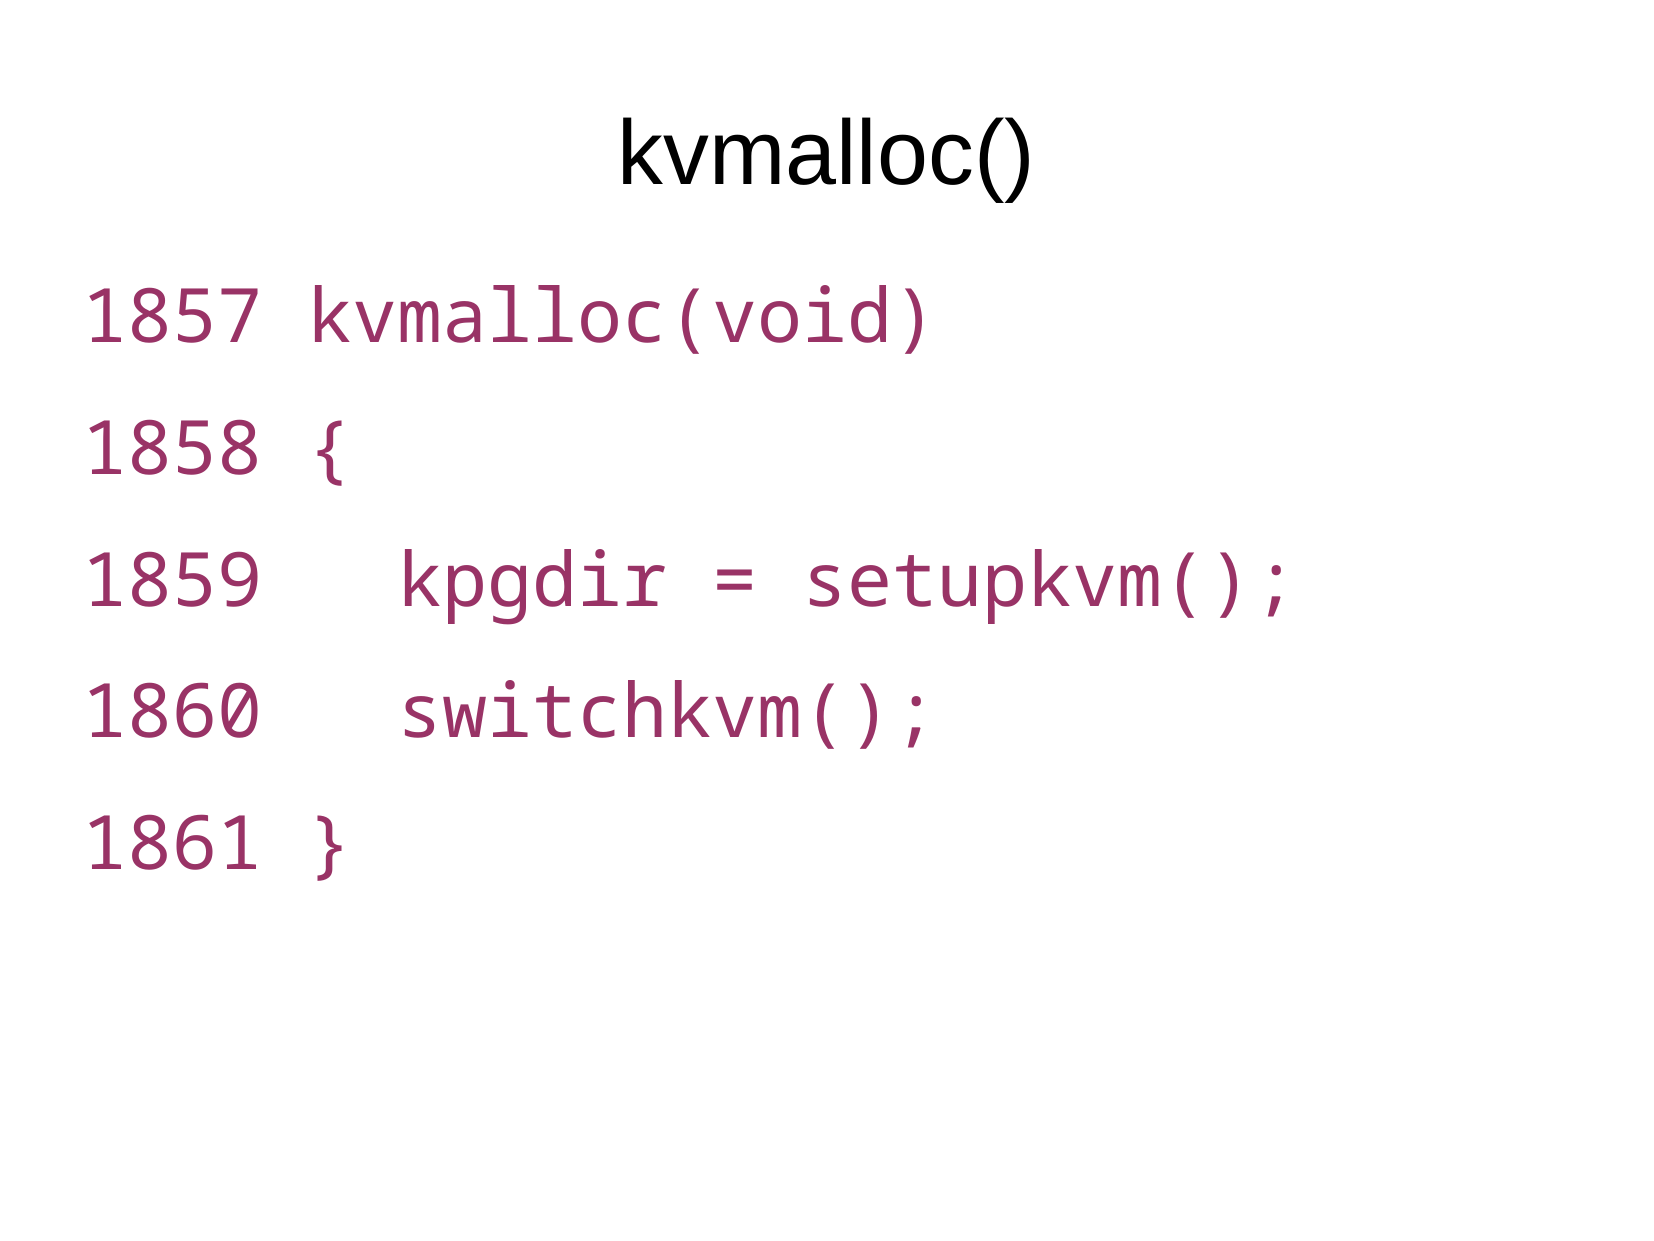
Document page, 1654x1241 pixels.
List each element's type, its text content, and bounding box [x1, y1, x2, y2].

title kvmalloc() [82, 49, 1571, 257]
list 1857 kvmalloc(void) 1858 { 1859 kpgdir = setupkvm(); 1860 switchkvm(); 1861 } [82, 262, 1571, 1163]
